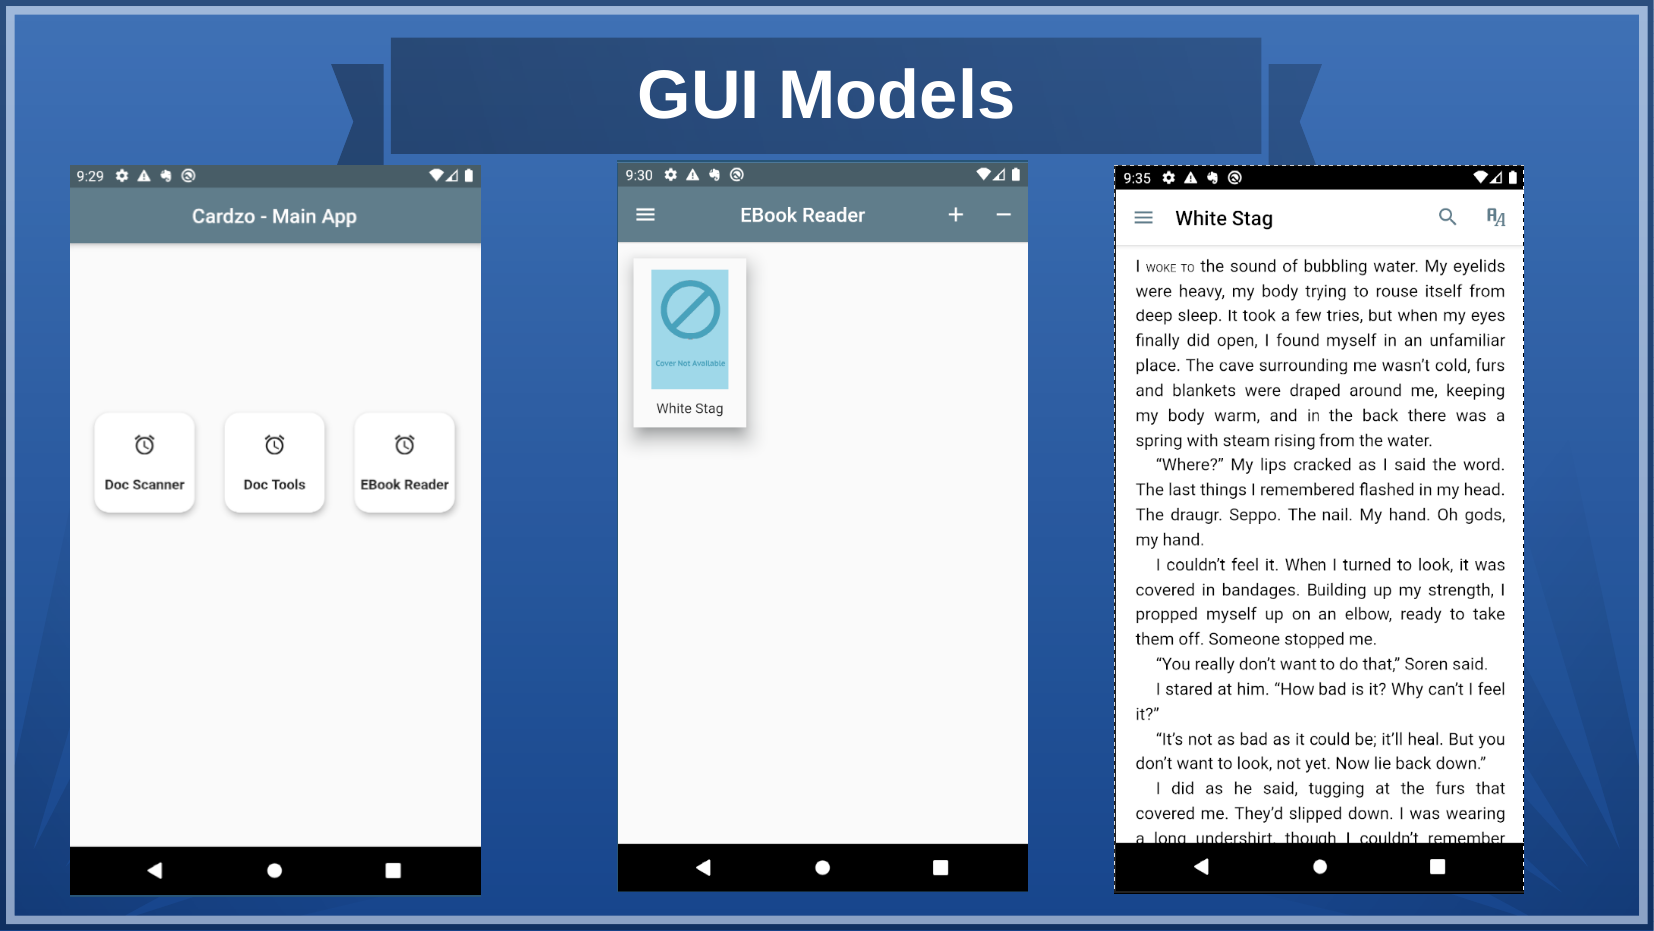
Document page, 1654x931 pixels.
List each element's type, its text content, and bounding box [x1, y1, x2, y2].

picture [617, 160, 1028, 892]
title GUI Models [389, 35, 1264, 154]
picture [70, 165, 481, 897]
picture [1114, 165, 1524, 894]
